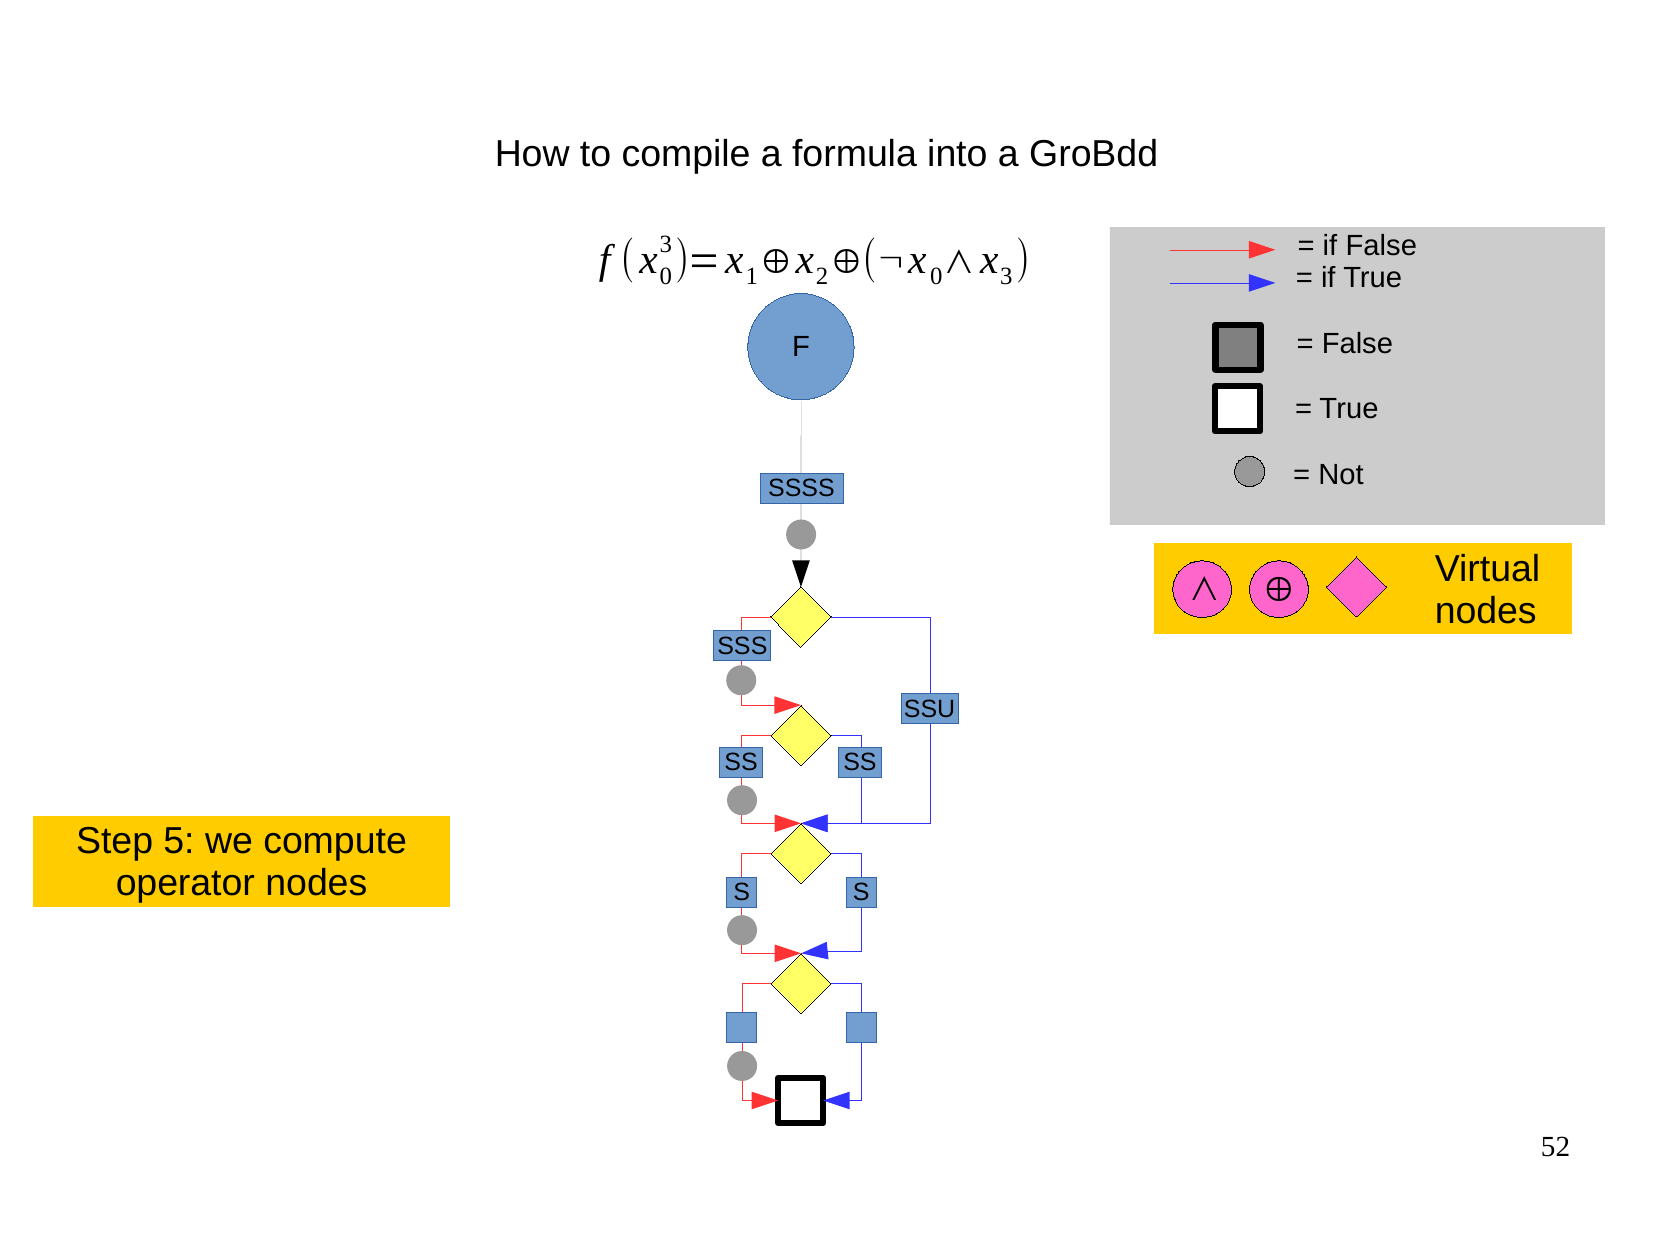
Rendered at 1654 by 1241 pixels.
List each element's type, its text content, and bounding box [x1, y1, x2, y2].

text_box [1215, 386, 1261, 432]
text_box SSSS [760, 473, 844, 504]
text_box SSS [713, 630, 771, 661]
text_box [771, 706, 832, 766]
text_box Step 5: we compute operator nodes [33, 816, 450, 907]
text_box [727, 1050, 758, 1082]
text_box [1215, 324, 1261, 370]
text_box [1234, 456, 1265, 487]
text_box [1154, 543, 1420, 634]
text_box S [846, 877, 877, 908]
text_box [726, 1012, 757, 1043]
chart [590, 257, 1036, 289]
text_box F [747, 293, 855, 400]
chart [1254, 563, 1302, 610]
text_box [771, 824, 831, 884]
text_box S [726, 877, 757, 908]
text_box [786, 519, 817, 550]
title How to compile a formula into a GroBdd [82, 49, 1571, 257]
text_box = if False = if True = False = True = Not [1109, 227, 1605, 525]
text_box SS [838, 747, 882, 778]
text_box [778, 1077, 824, 1123]
text_box [727, 915, 758, 946]
chart [1181, 563, 1229, 610]
text_box SSU [901, 693, 959, 724]
text_box Virtual nodes [1420, 540, 1571, 639]
text_box [770, 586, 832, 648]
text_box [771, 954, 831, 1014]
text_box [727, 785, 758, 816]
text_box [846, 1012, 877, 1043]
text_box [726, 665, 757, 696]
text_box SS [719, 747, 763, 778]
